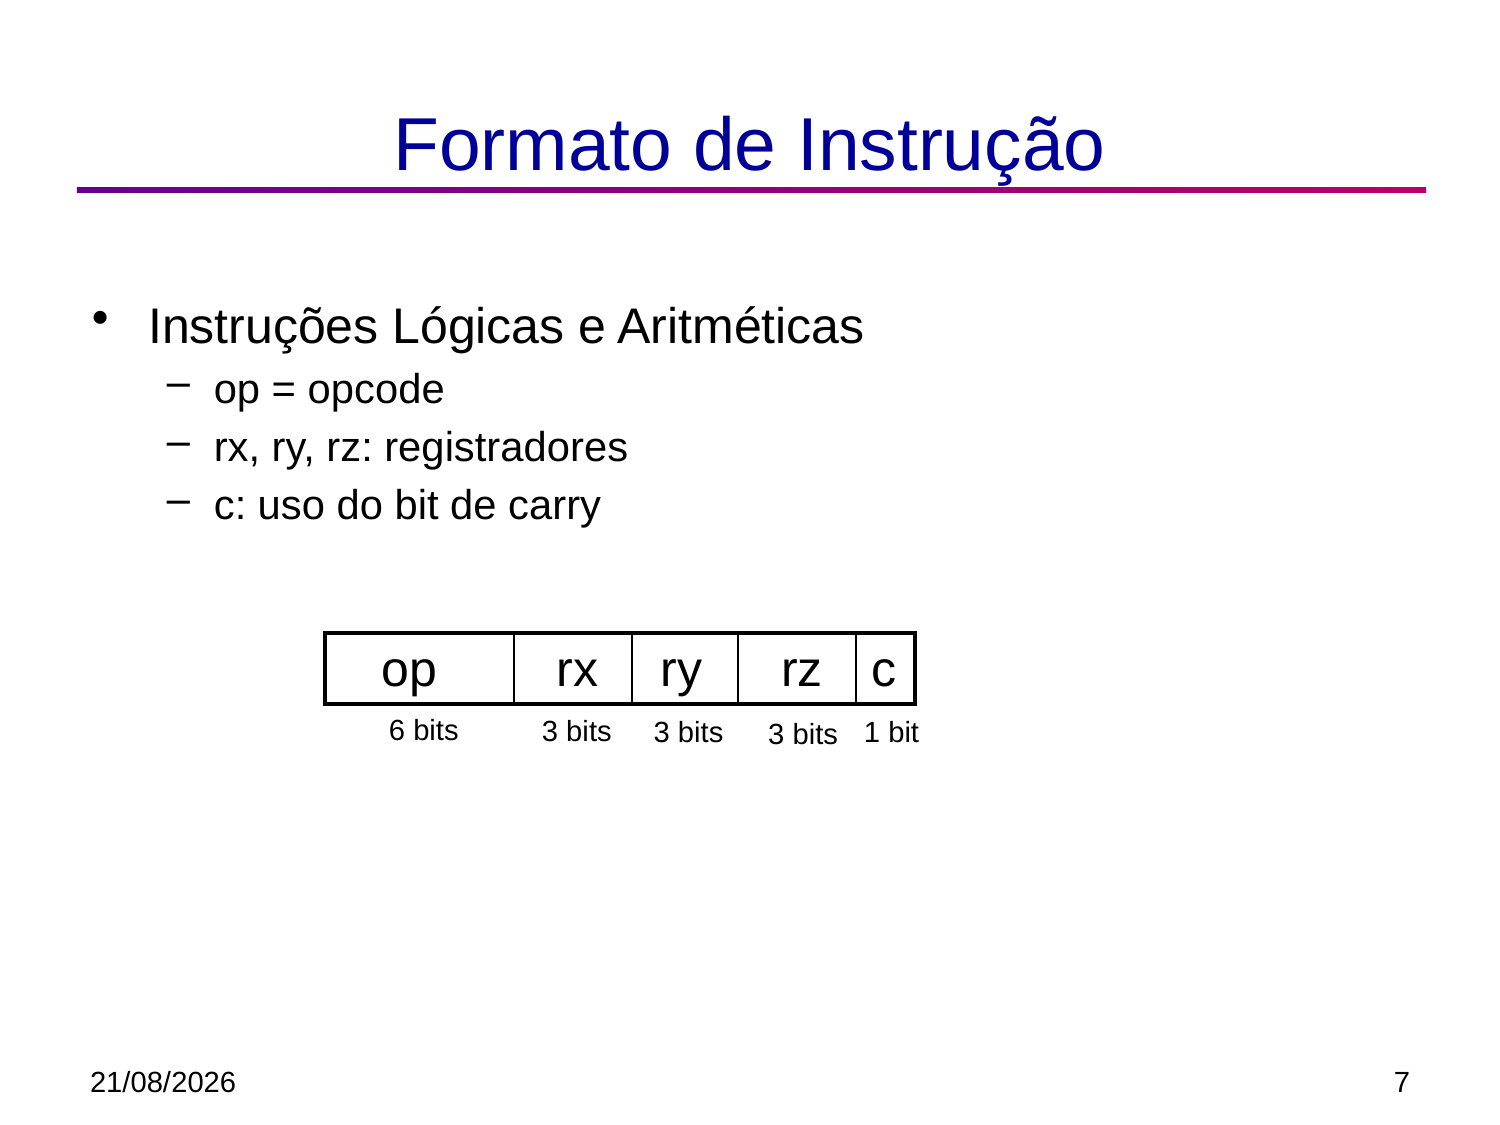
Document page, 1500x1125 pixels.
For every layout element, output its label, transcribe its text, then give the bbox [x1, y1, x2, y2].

table_header c [857, 635, 913, 702]
text_box 6 bits [374, 704, 474, 754]
title Formato de Instrução [76, 74, 1424, 193]
text_box 3 bits [753, 708, 854, 759]
table_header rx [515, 635, 631, 702]
table_header op [327, 635, 513, 702]
text_box 3 bits [638, 706, 739, 756]
slide_number 15/12/2023 [75, 1055, 425, 1125]
table_header rz [739, 635, 855, 702]
table_header ry [633, 635, 737, 702]
list Instruções Lógicas e Aritméticas op = opcode rx, ry, rz: registradores c: uso do bit de carry [76, 215, 1424, 1019]
text_box 1 bit [849, 706, 935, 756]
text_box 3 bits [527, 704, 627, 755]
slide_number <number> [1074, 1055, 1425, 1125]
